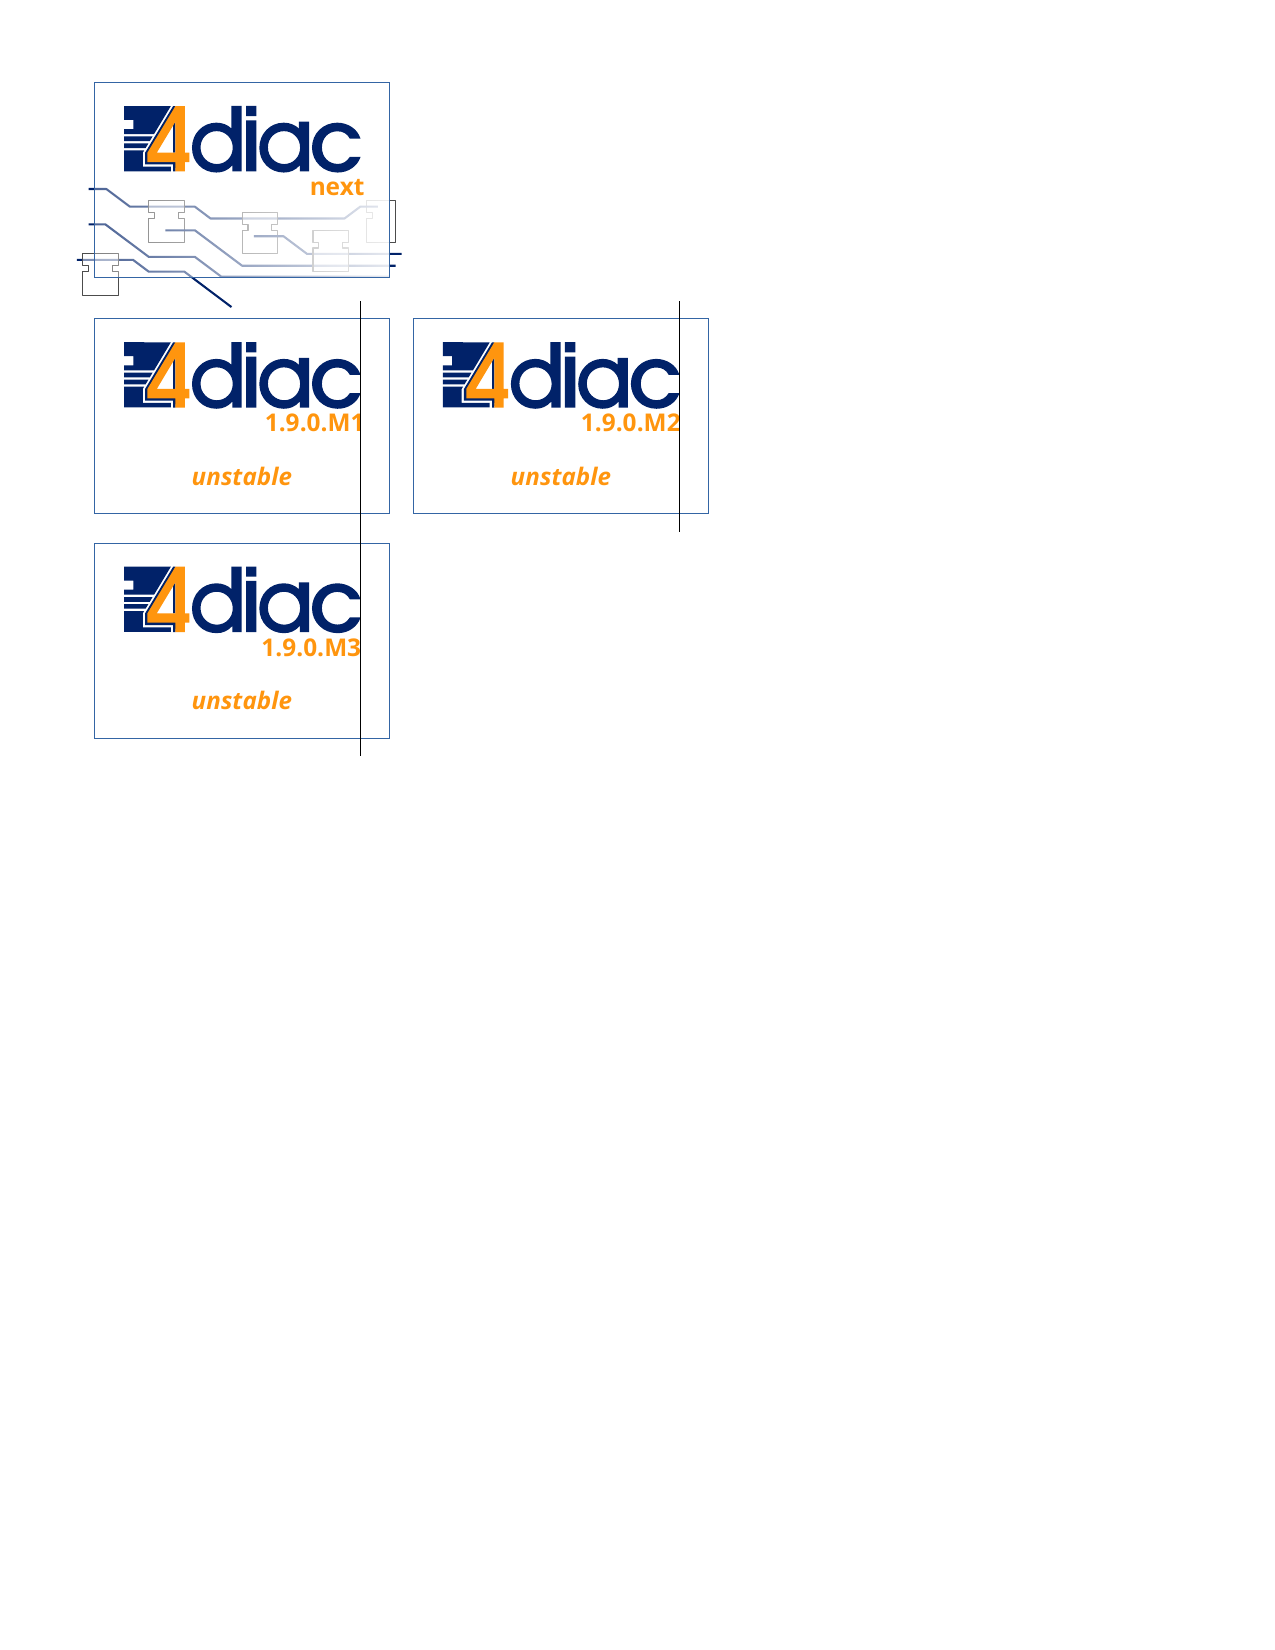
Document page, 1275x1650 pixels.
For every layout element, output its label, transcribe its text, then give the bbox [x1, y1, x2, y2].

picture [442, 342, 679, 409]
text_box 1.9.0.M2 [556, 405, 675, 437]
text_box [82, 253, 119, 296]
text_box [390, 200, 396, 243]
picture [124, 566, 360, 634]
text_box [680, 319, 708, 513]
text_box [361, 544, 389, 738]
text_box 1.9.0.M1 [240, 405, 359, 437]
text_box [356, 634, 360, 649]
picture [124, 342, 360, 409]
text_box [95, 83, 389, 277]
text_box [95, 544, 360, 738]
text_box unstable [442, 437, 679, 514]
text_box [414, 319, 679, 513]
picture [124, 105, 362, 173]
text_box unstable [124, 437, 360, 514]
text_box 1.9.0.M3 [120, 630, 356, 706]
text_box next [240, 169, 359, 222]
text_box unstable [124, 661, 360, 739]
text_box [361, 319, 389, 513]
text_box [95, 319, 360, 513]
